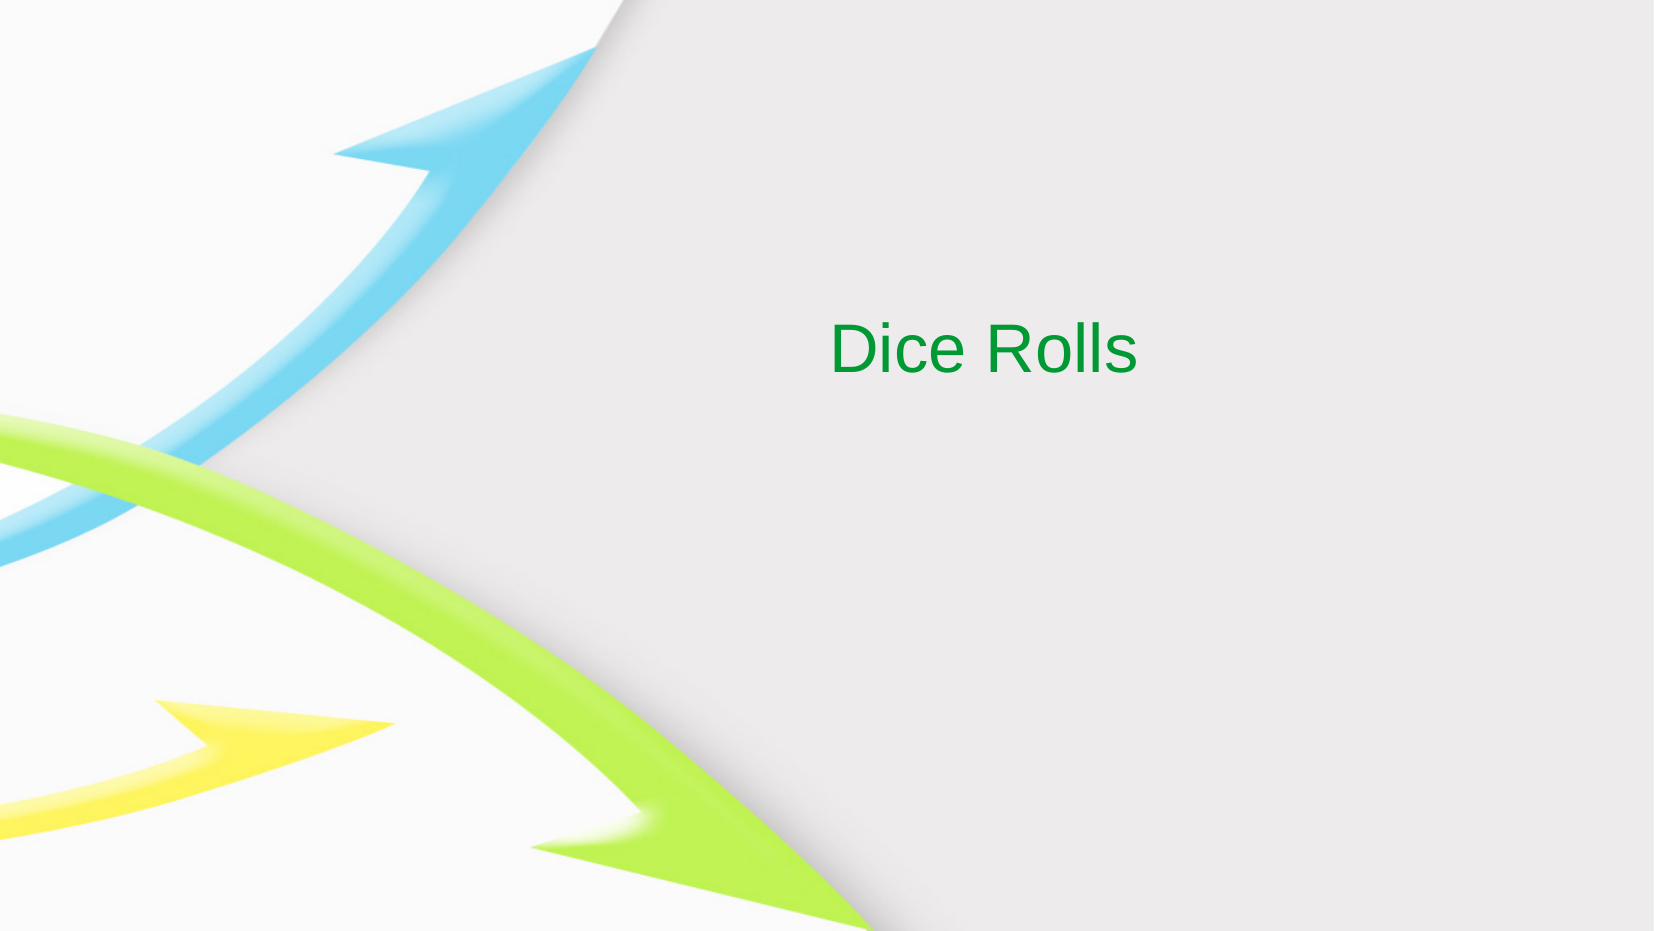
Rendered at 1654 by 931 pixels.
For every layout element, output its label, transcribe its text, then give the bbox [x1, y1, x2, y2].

picture [0, 0, 1654, 931]
title Dice Rolls [430, 248, 1538, 448]
